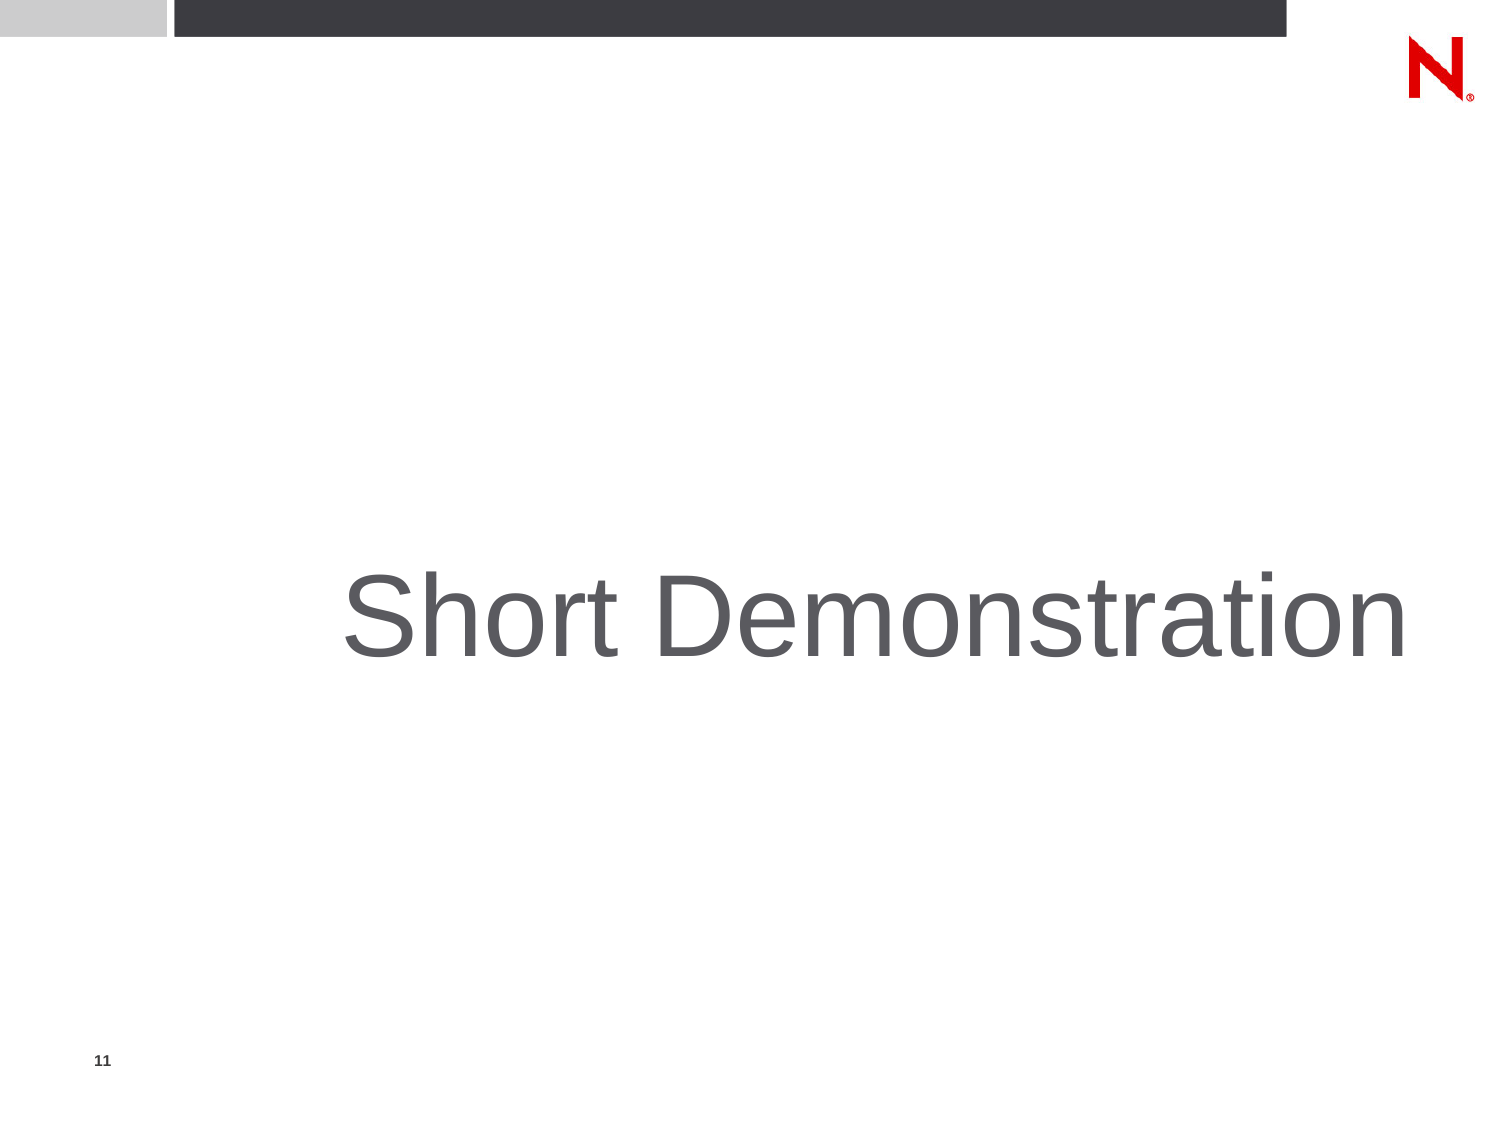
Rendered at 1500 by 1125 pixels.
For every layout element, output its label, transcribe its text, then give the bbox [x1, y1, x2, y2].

subtitle Short Demonstration [172, 246, 1413, 977]
picture [1404, 32, 1477, 105]
